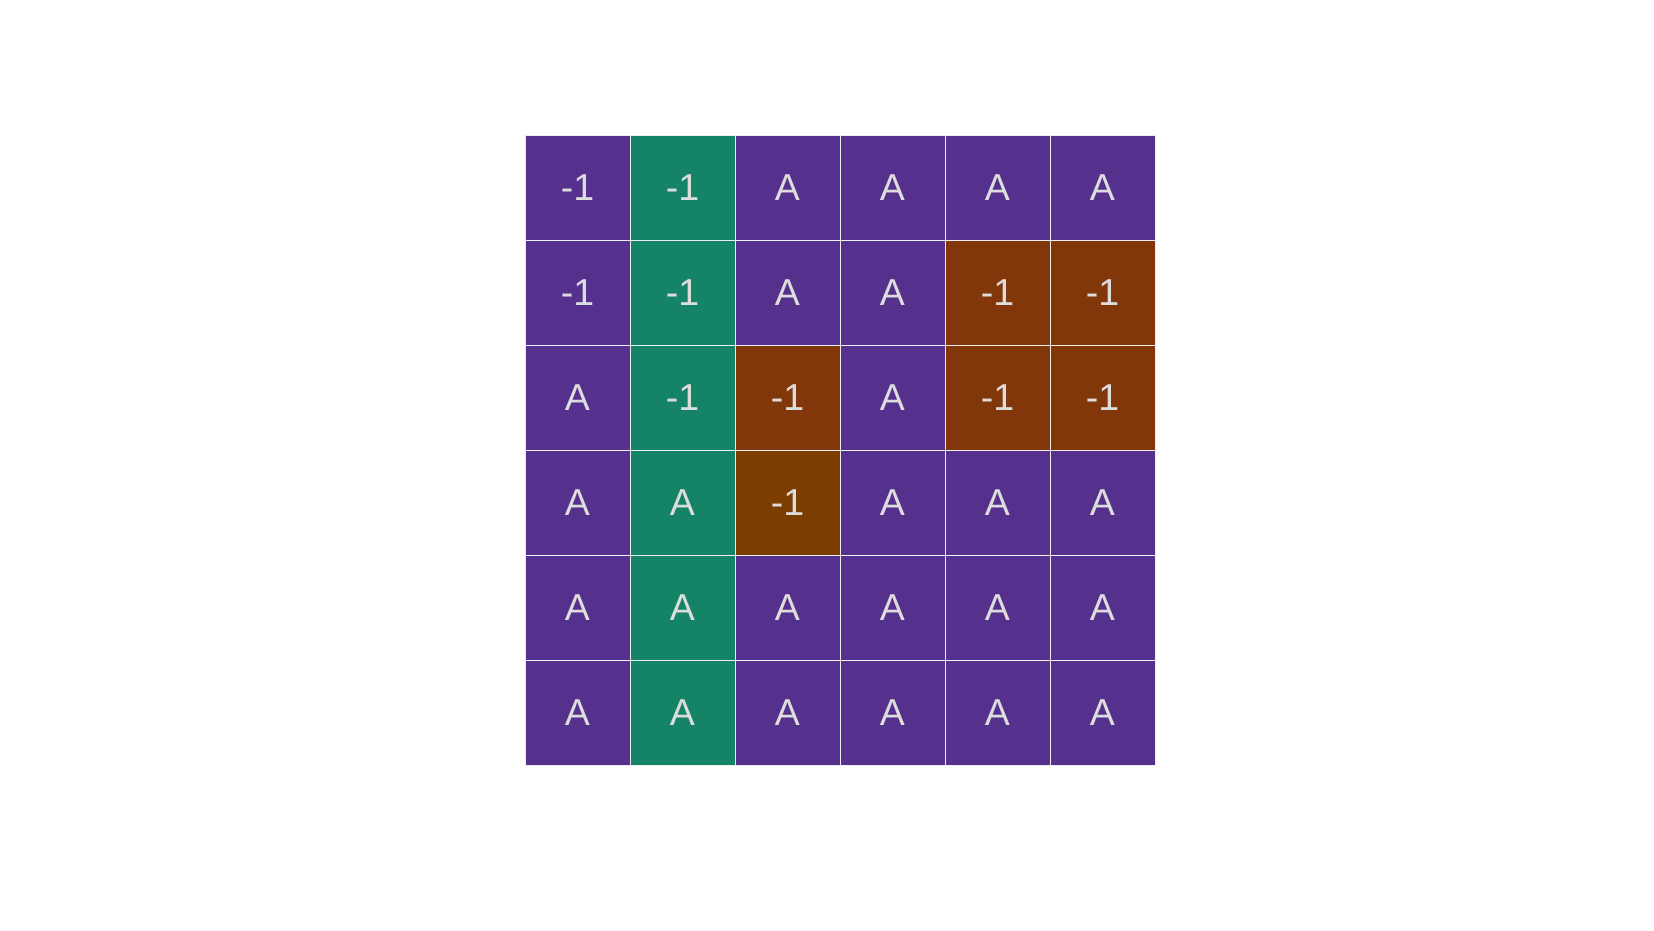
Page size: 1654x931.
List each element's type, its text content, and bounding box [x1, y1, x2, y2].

text_box -1 [525, 240, 630, 345]
text_box -1 [630, 135, 735, 240]
text_box A [630, 450, 735, 555]
text_box A [630, 660, 735, 766]
text_box -1 [735, 450, 840, 555]
text_box A [525, 345, 630, 450]
text_box -1 [945, 345, 1050, 450]
text_box A [735, 555, 840, 660]
text_box A [840, 240, 945, 345]
text_box -1 [1050, 240, 1156, 345]
text_box A [525, 660, 630, 766]
text_box A [630, 555, 735, 660]
text_box A [525, 450, 630, 555]
text_box A [735, 660, 840, 766]
text_box -1 [630, 240, 735, 345]
text_box A [840, 345, 945, 450]
text_box A [840, 450, 945, 555]
text_box A [945, 135, 1050, 240]
text_box -1 [1050, 345, 1156, 450]
text_box A [840, 660, 945, 766]
text_box A [840, 555, 945, 660]
text_box A [945, 660, 1050, 766]
text_box -1 [525, 135, 630, 240]
text_box -1 [735, 345, 840, 450]
text_box A [735, 240, 840, 345]
text_box A [525, 555, 630, 660]
text_box -1 [630, 345, 735, 450]
text_box A [735, 135, 840, 240]
text_box A [1050, 555, 1156, 660]
text_box A [1050, 135, 1156, 240]
text_box A [1050, 450, 1156, 555]
text_box A [1050, 660, 1156, 766]
text_box A [945, 450, 1050, 555]
text_box -1 [945, 240, 1050, 345]
text_box A [945, 555, 1050, 660]
text_box A [840, 135, 945, 240]
